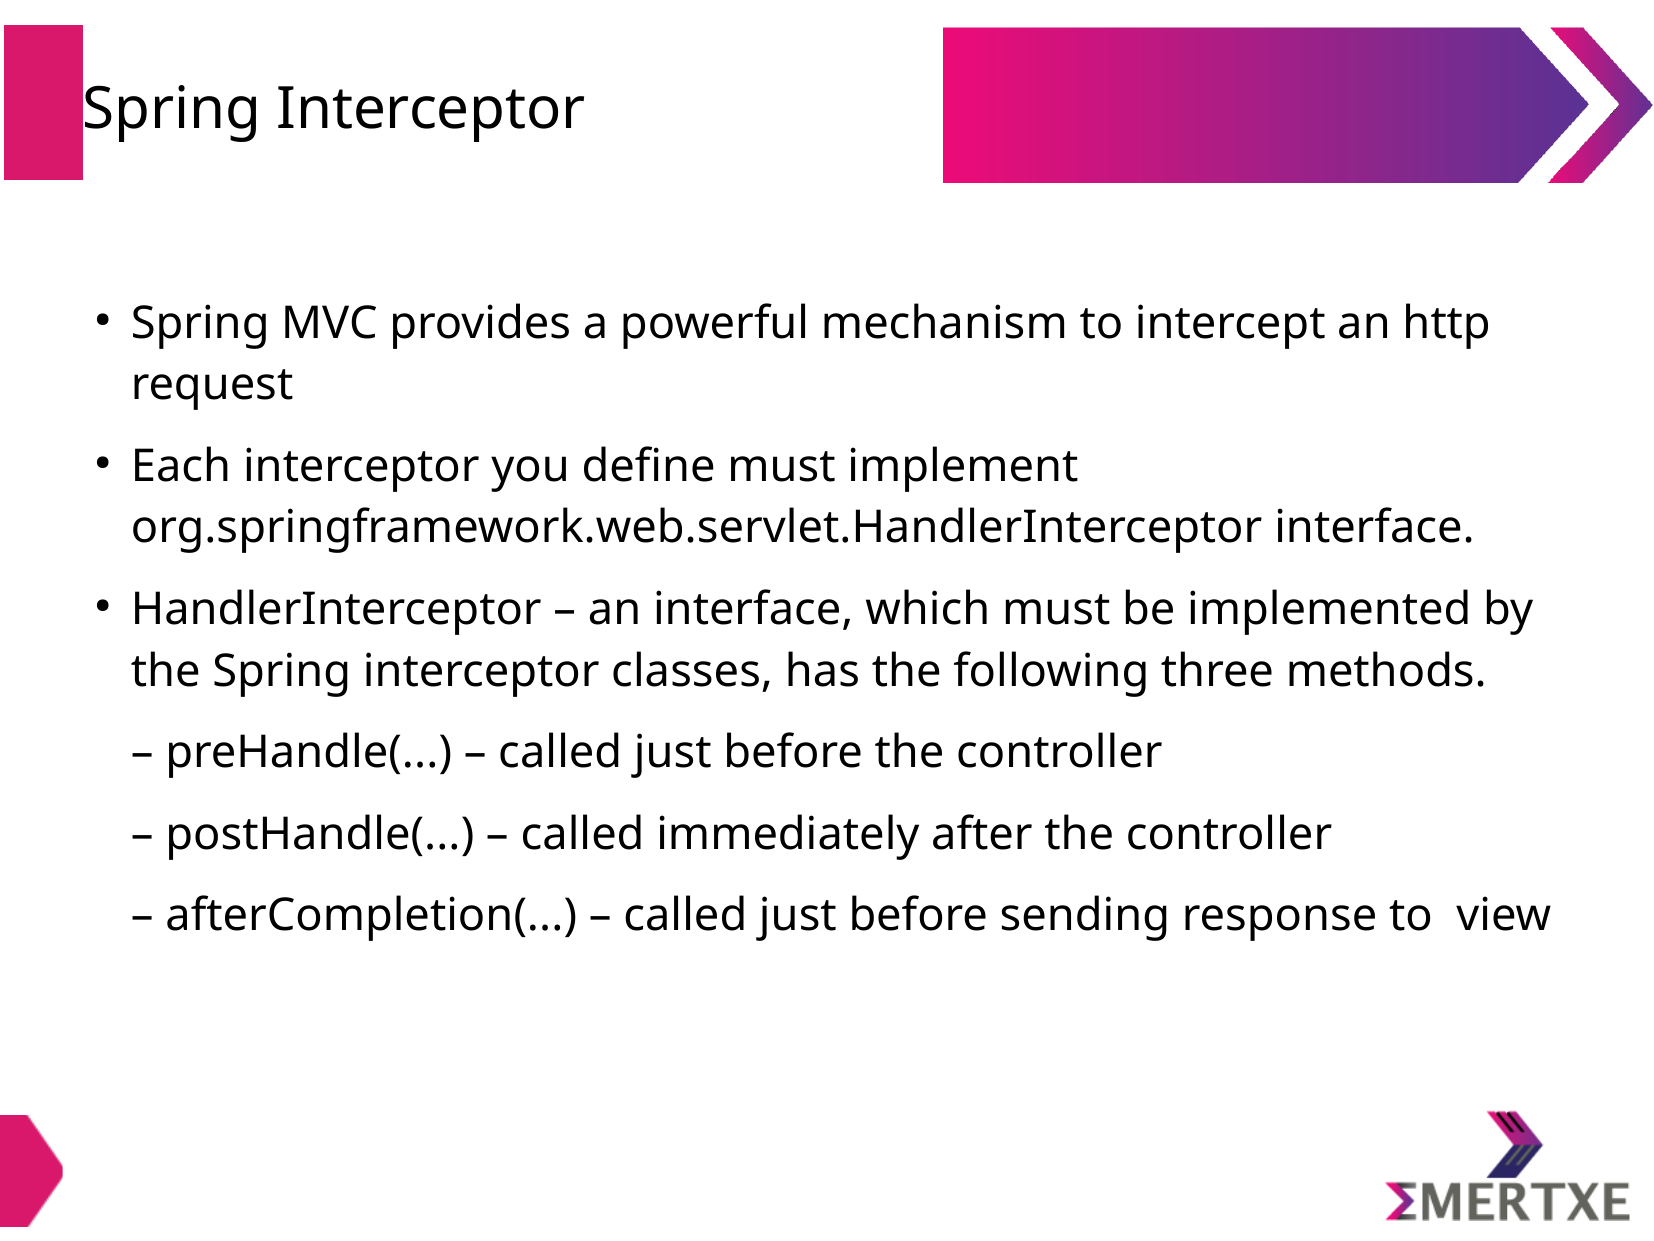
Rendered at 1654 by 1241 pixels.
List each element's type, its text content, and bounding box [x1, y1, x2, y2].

picture [1385, 1107, 1631, 1221]
picture [1571, 27, 1653, 183]
title Spring Interceptor [82, 2, 1571, 210]
list Spring MVC provides a powerful mechanism to intercept an http request Each interceptor you define must implement org.springframework.web.servlet.HandlerInterceptor interface. HandlerInterceptor – an interface, which must be implemented by the Spring interceptor classes, has the following three methods. – preHandle(...) – called just before the controller – postHandle(...) – called immediately after the controller – afterCompletion(...) – called just before sending response to view [82, 290, 1571, 1010]
